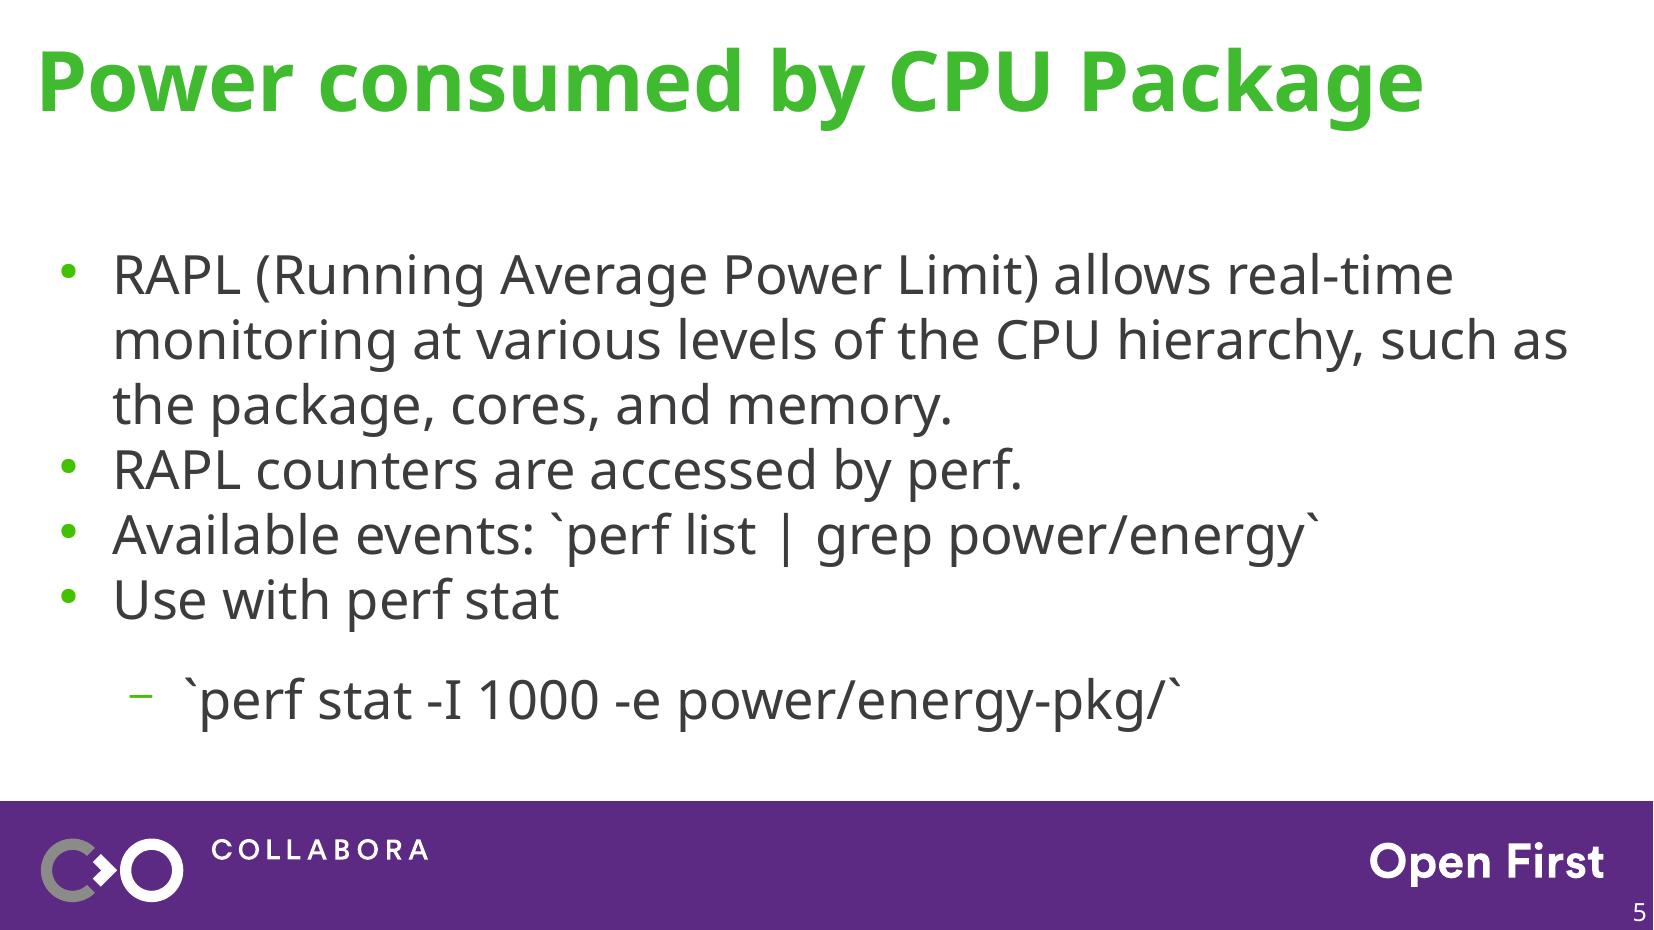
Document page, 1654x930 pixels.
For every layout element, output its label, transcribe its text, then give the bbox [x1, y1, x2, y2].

title Power consumed by CPU Package [35, 28, 1608, 192]
list RAPL (Running Average Power Limit) allows real-time monitoring at various levels of the CPU hierarchy, such as the package, cores, and memory. RAPL counters are accessed by perf. Available events: `perf list | grep power/energy` Use with perf stat `perf stat -I 1000 -e power/energy-pkg/` [41, 240, 1613, 804]
